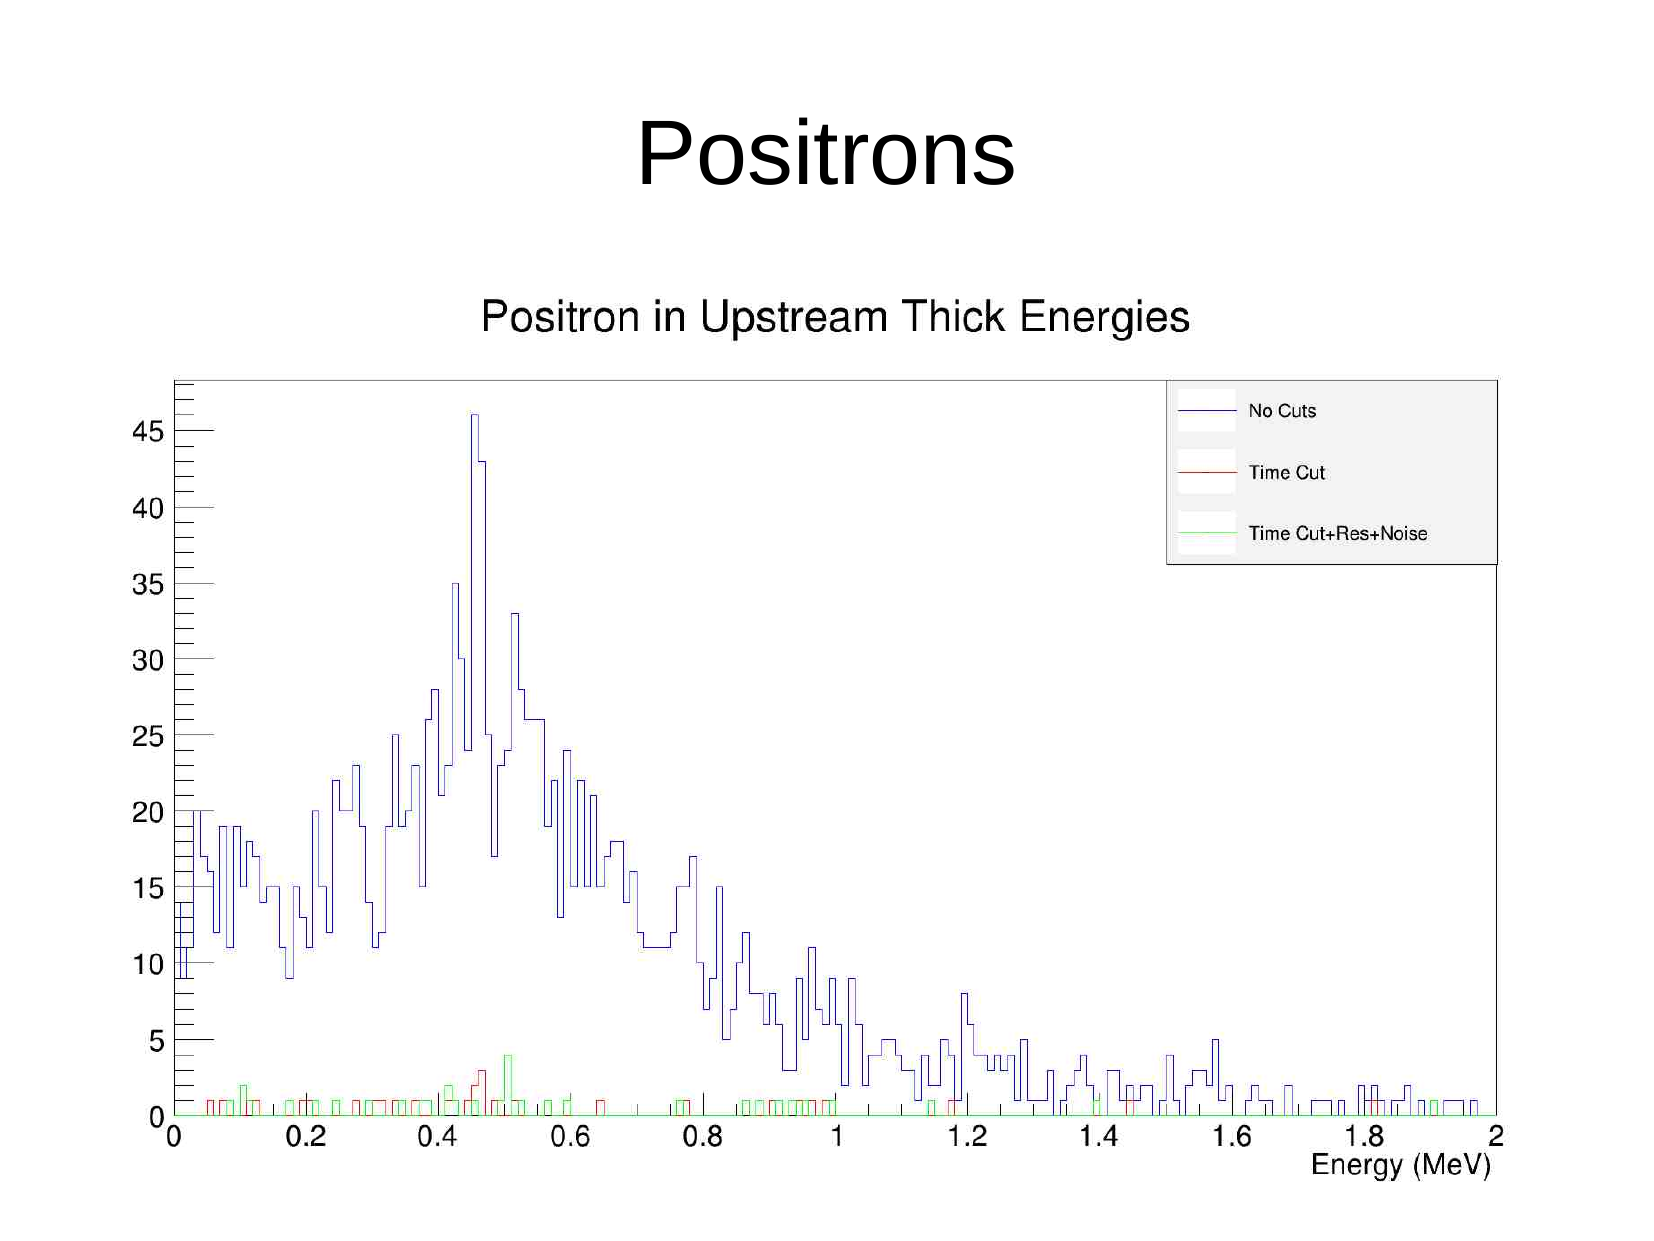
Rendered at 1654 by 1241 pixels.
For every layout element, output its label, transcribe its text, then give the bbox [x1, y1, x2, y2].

title Positrons [82, 49, 1571, 257]
picture [8, 288, 1654, 1207]
